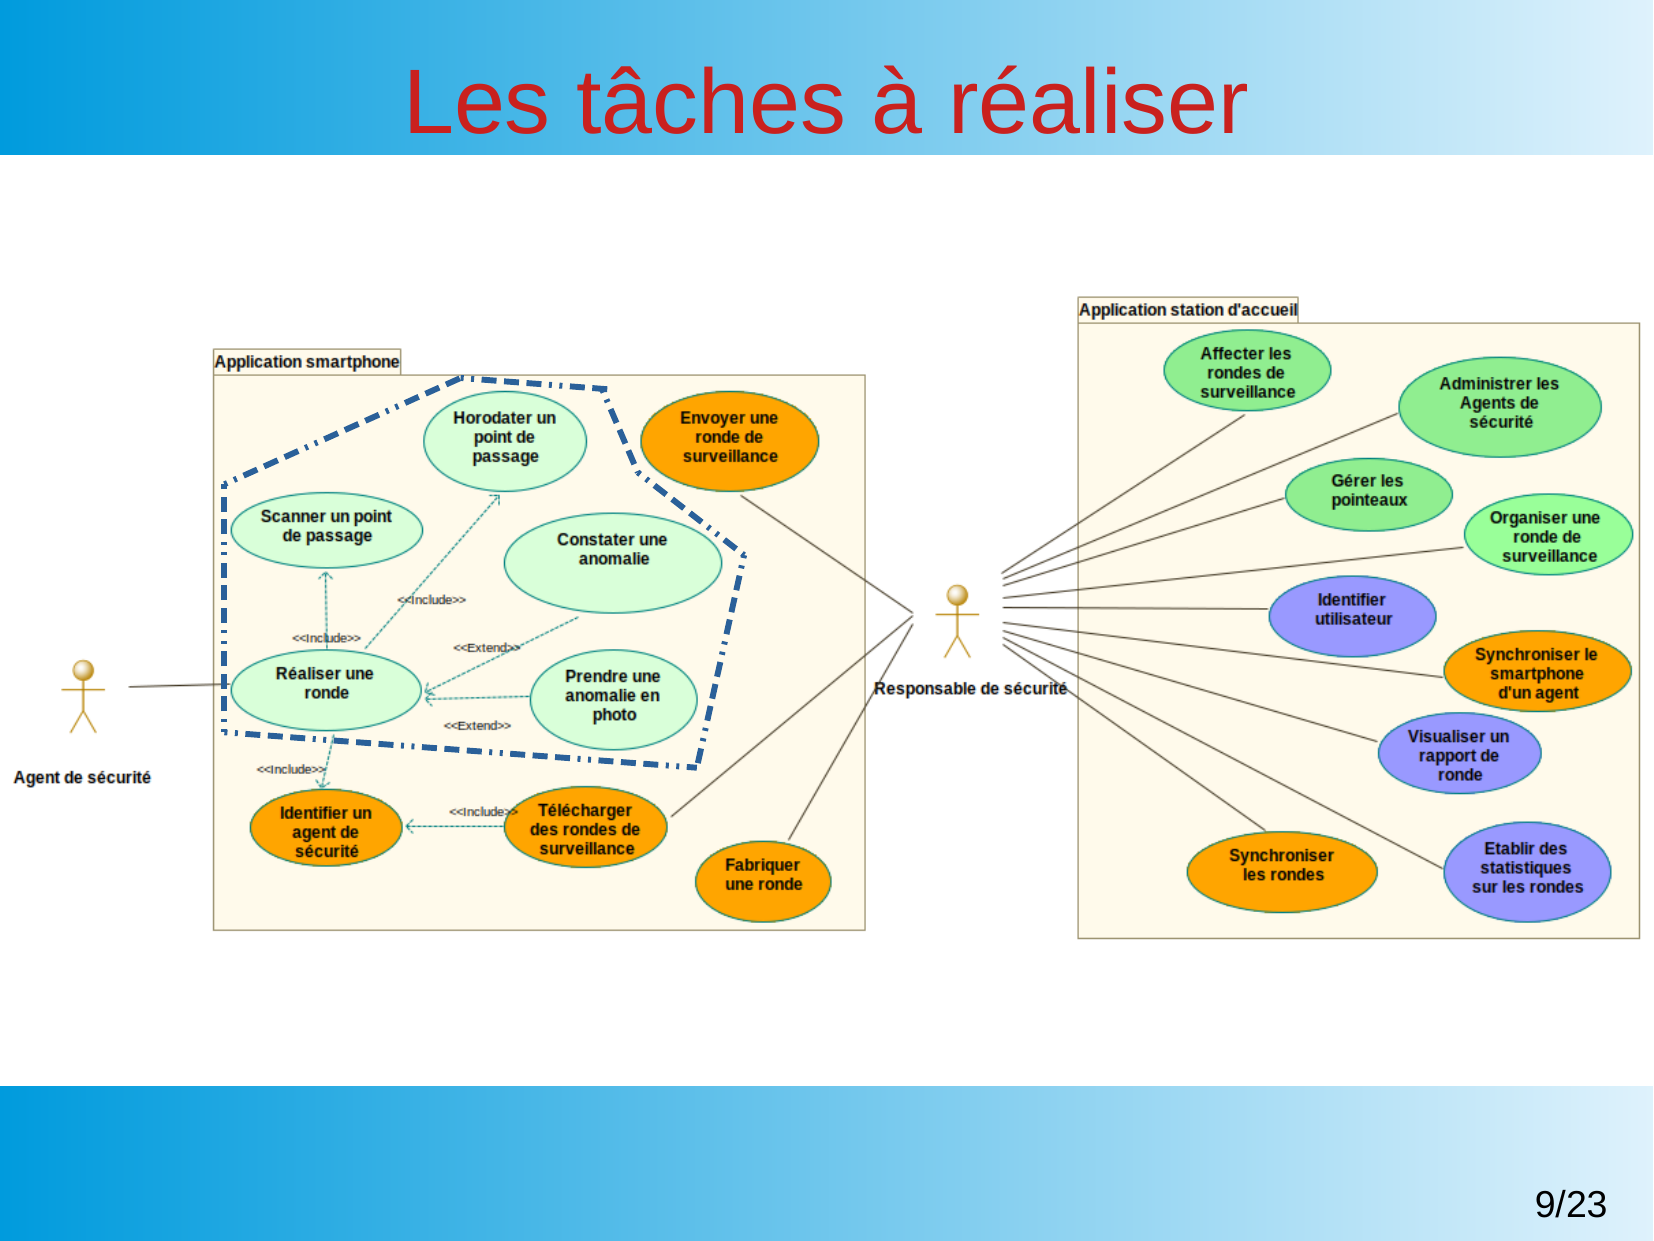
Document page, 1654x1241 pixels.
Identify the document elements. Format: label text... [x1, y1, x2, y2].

title Les tâches à réaliser [82, 49, 1571, 155]
text_box <numéro>/23 [1520, 1175, 1654, 1241]
picture [0, 283, 1654, 953]
